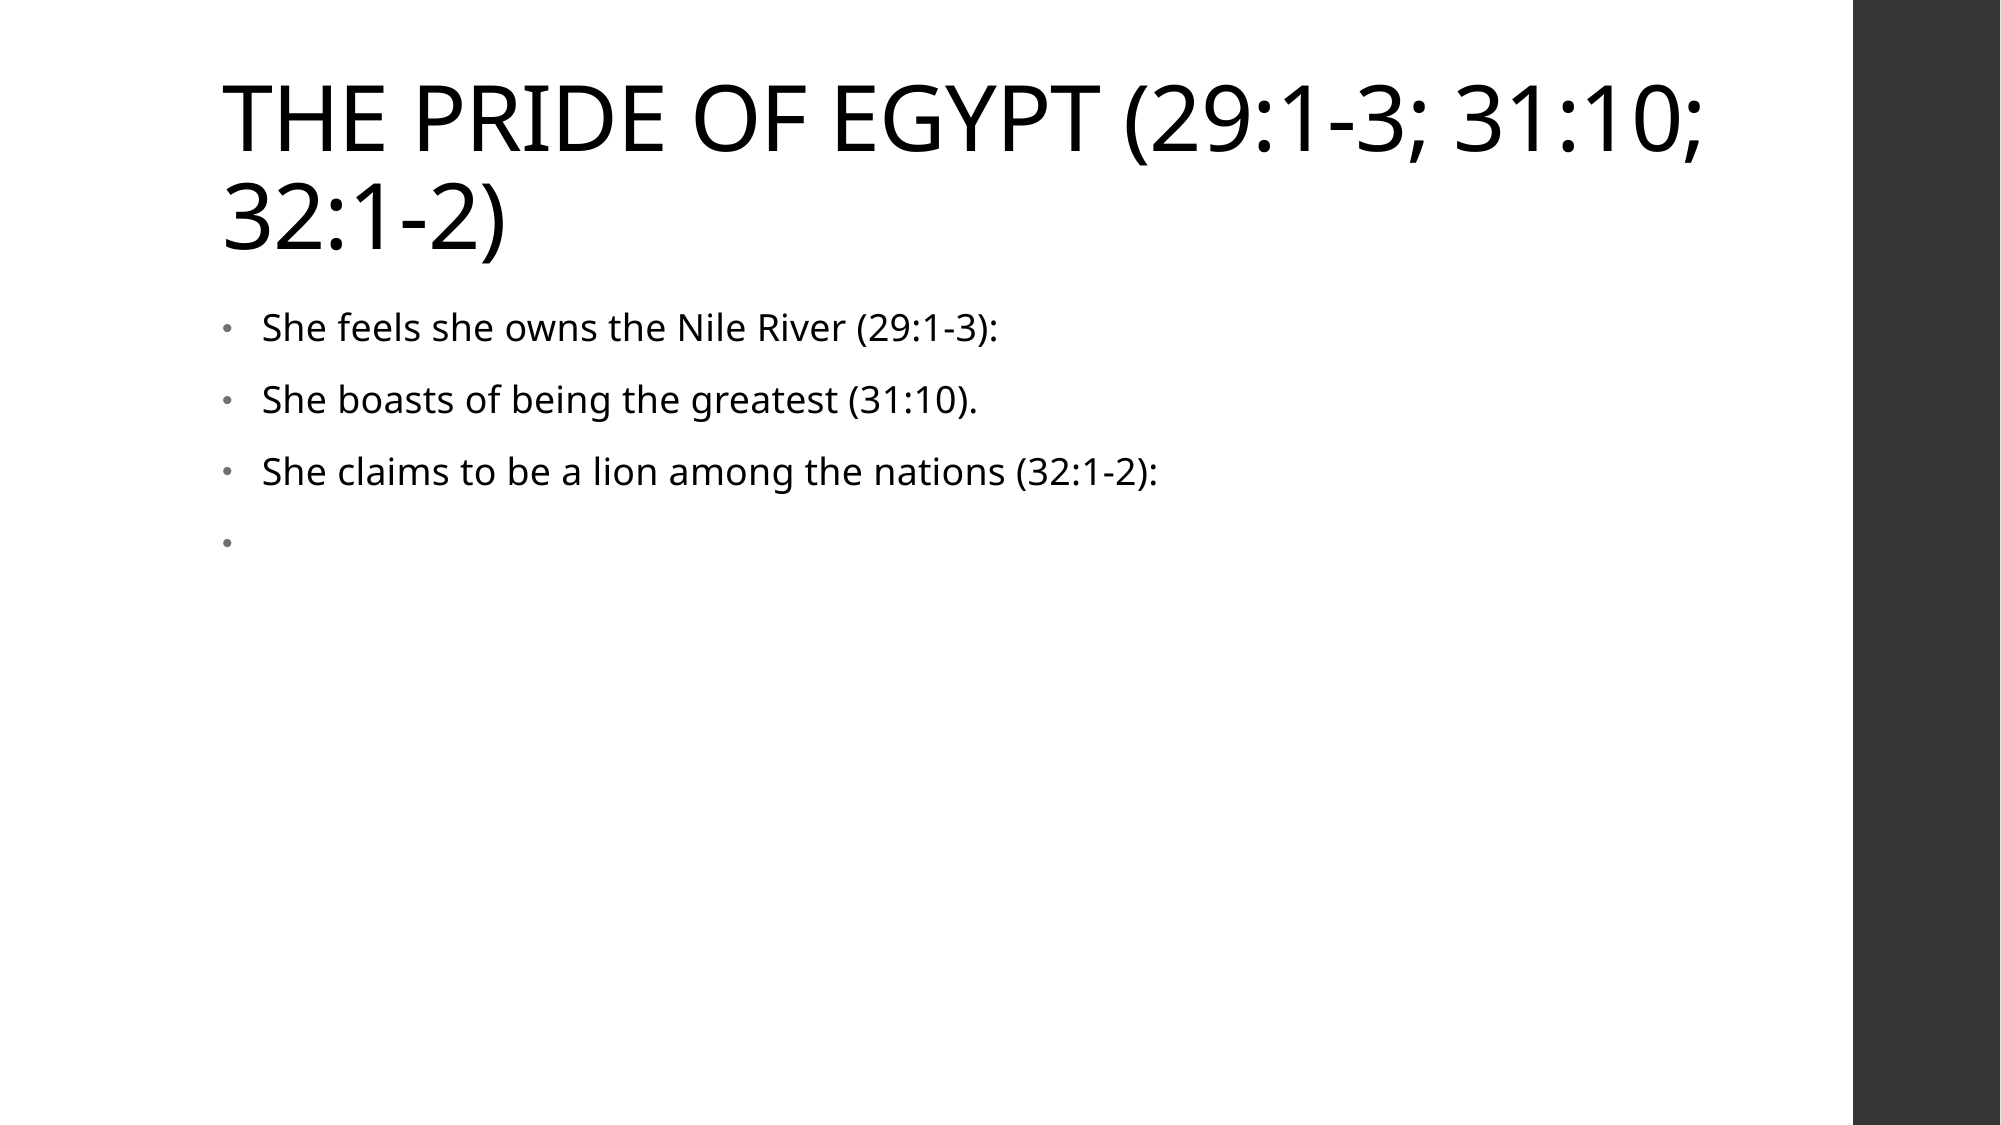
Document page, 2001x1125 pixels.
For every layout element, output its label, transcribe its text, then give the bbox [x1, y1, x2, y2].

title THE PRIDE OF EGYPT (29:1-3; 31:10; 32:1-2) [206, 60, 1797, 278]
list She feels she owns the Nile River (29:1-3): She boasts of being the greatest (31:10). She claims to be a lion among the nations (32:1-2): [206, 299, 1617, 1014]
